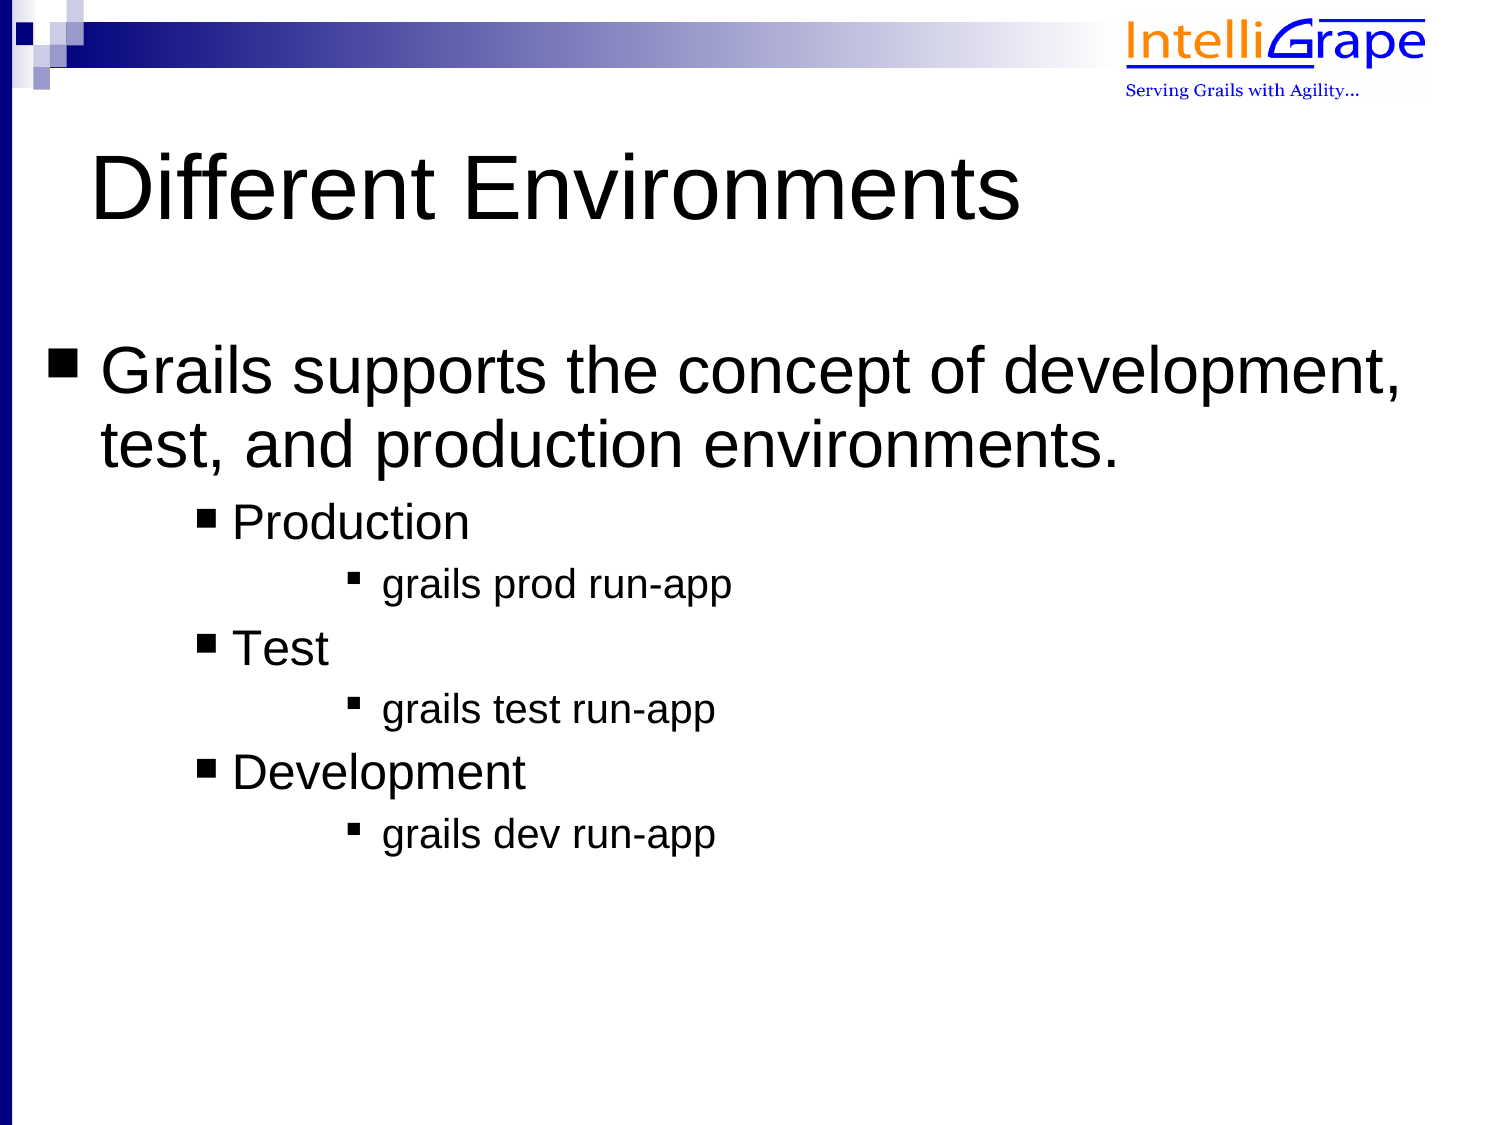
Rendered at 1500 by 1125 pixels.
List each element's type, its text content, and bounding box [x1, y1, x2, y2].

title Different Environments [75, 74, 1426, 301]
picture [1125, 12, 1425, 74]
list Grails supports the concept of development, test, and production environments. Production grails prod run-app Test grails test run-app Development grails dev run-app [29, 324, 1477, 1068]
